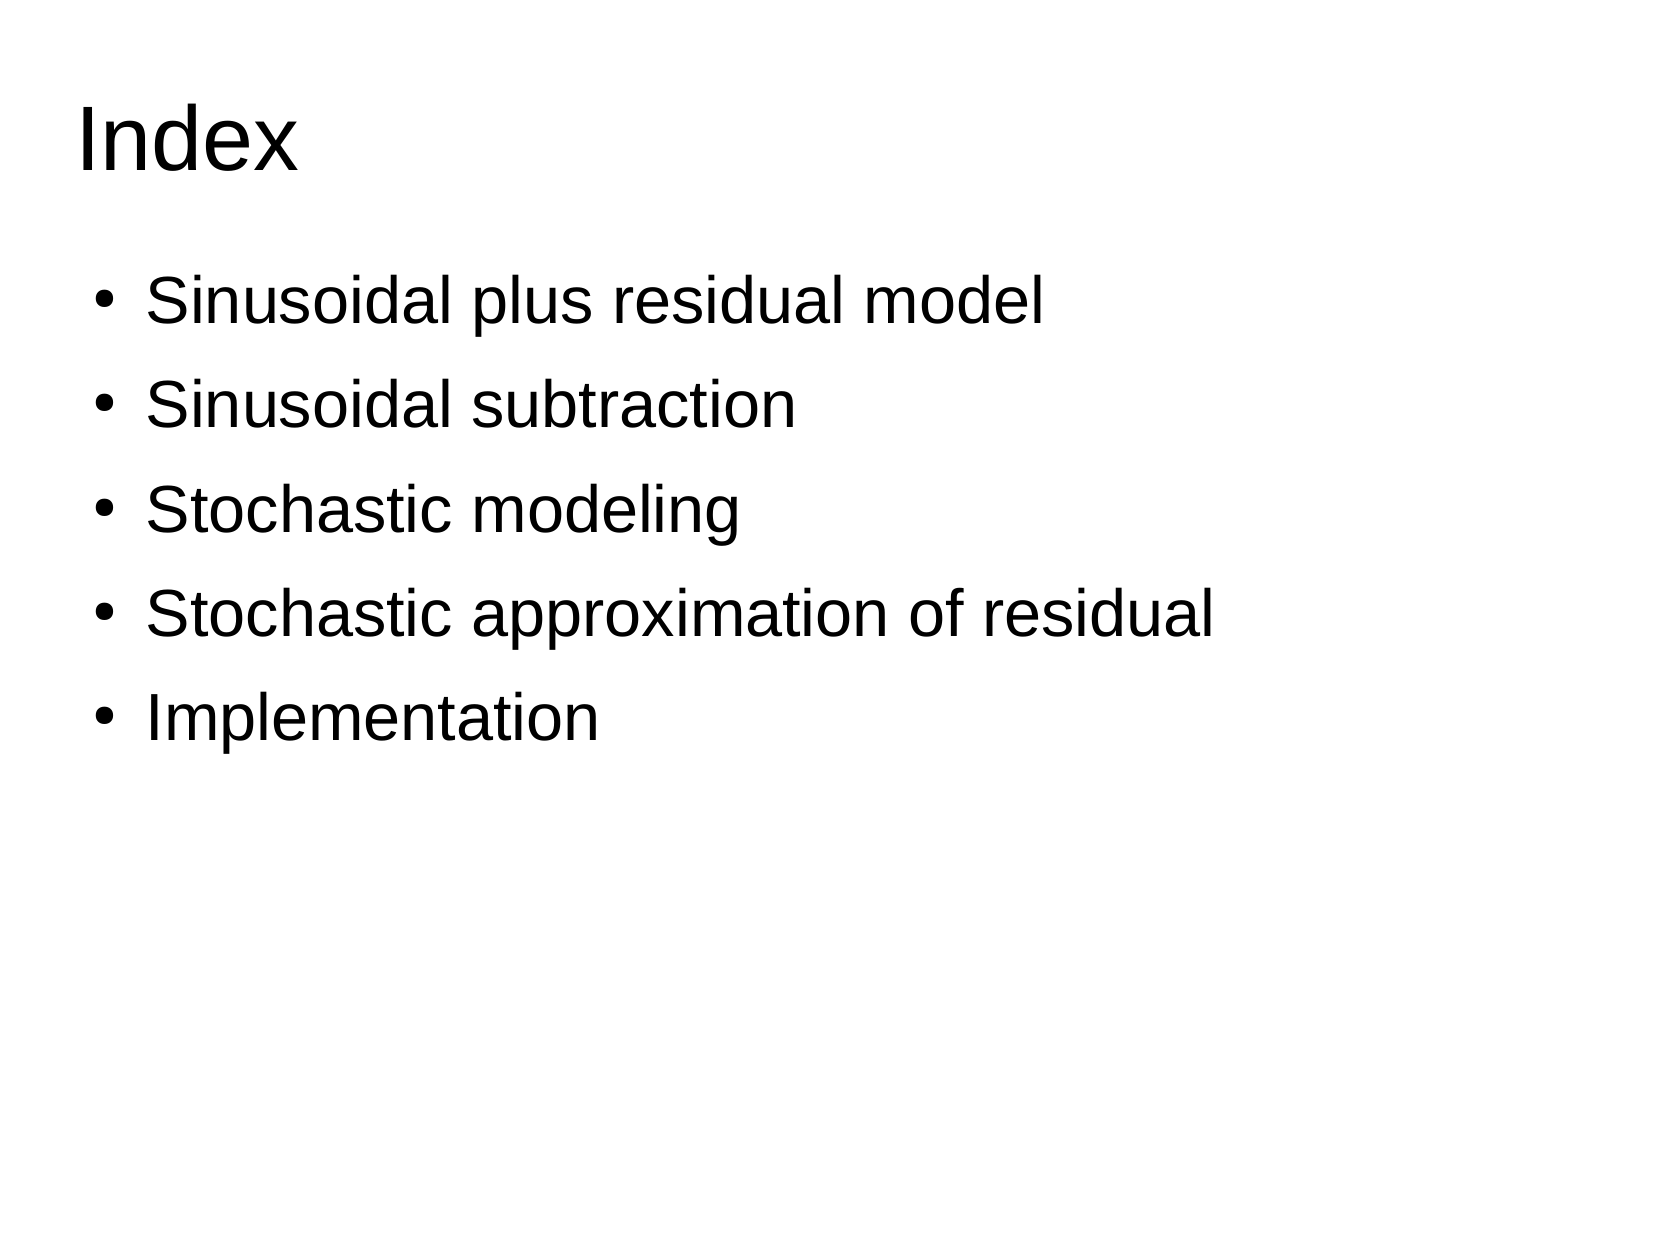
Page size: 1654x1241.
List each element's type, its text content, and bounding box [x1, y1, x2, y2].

title Index [75, 44, 1425, 233]
list Sinusoidal plus residual model Sinusoidal subtraction Stochastic modeling Stochastic approximation of residual Implementation [75, 263, 1425, 916]
